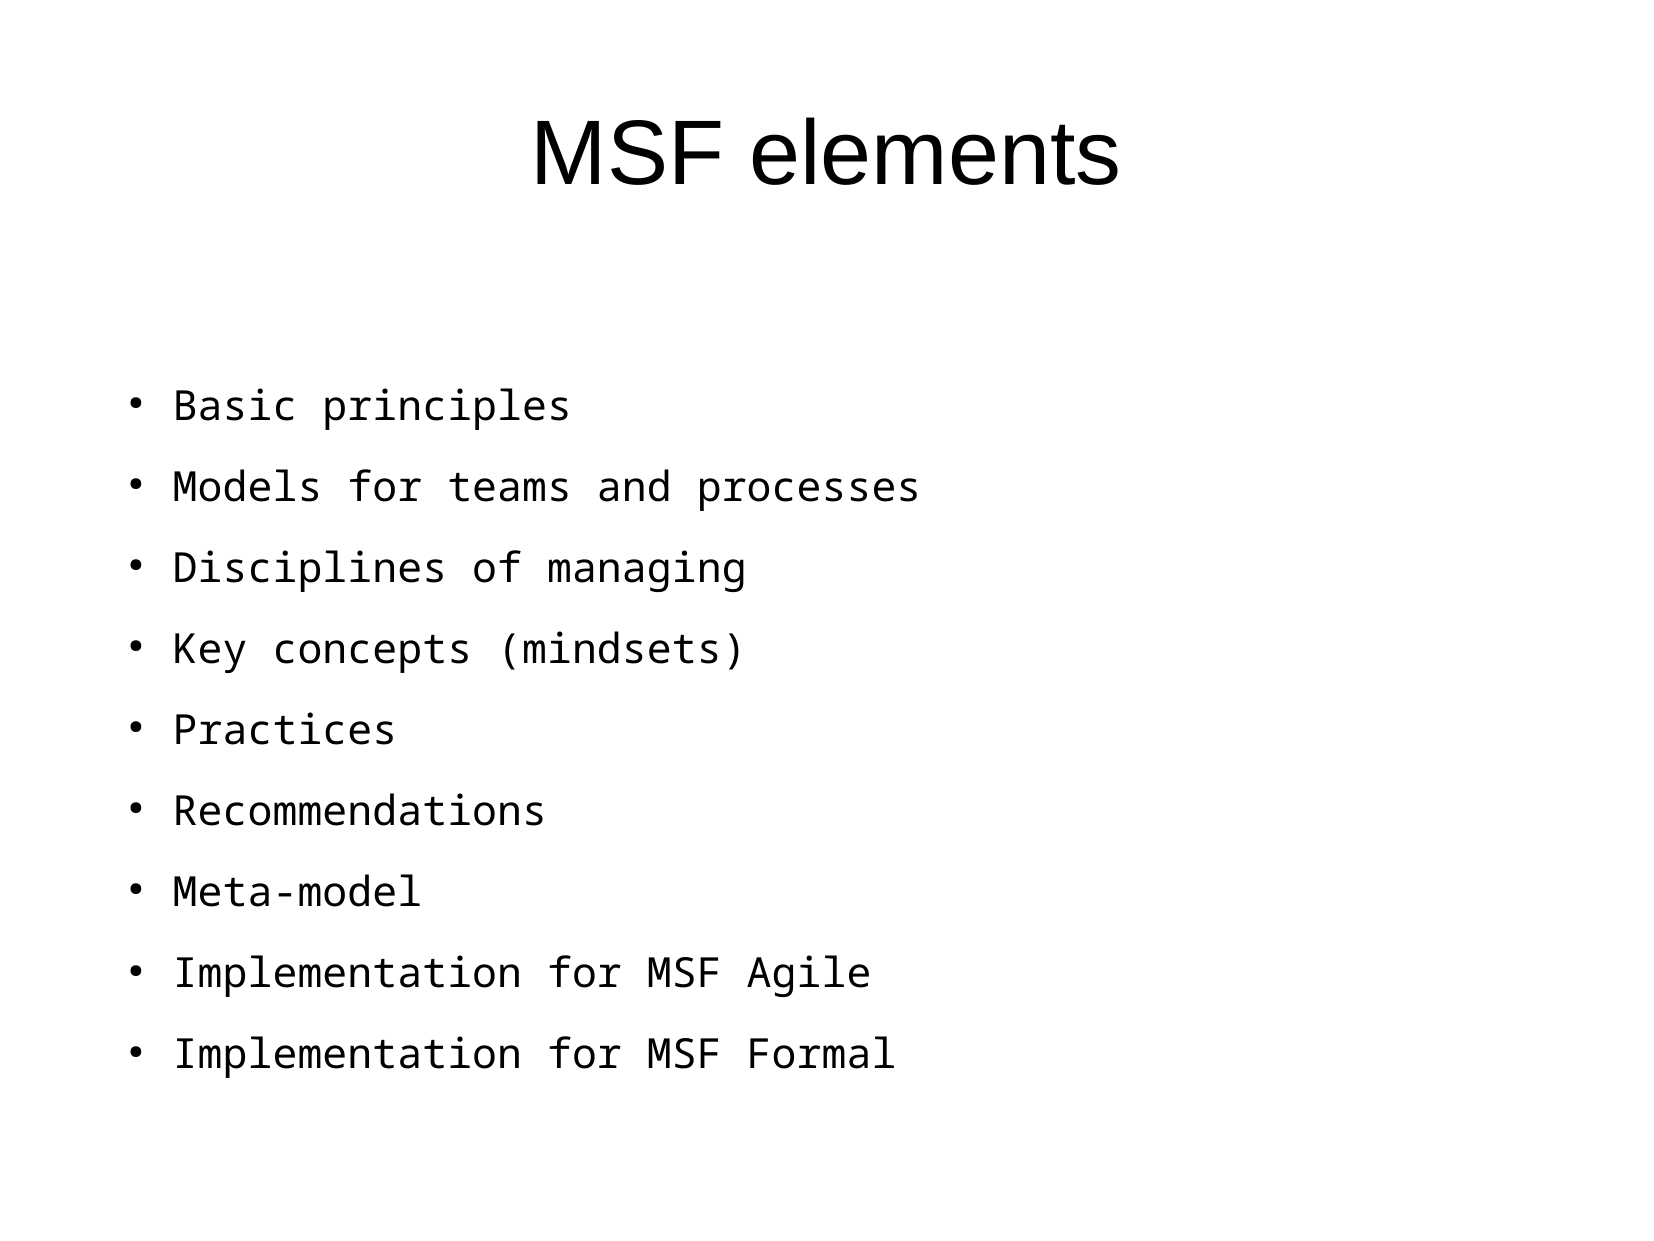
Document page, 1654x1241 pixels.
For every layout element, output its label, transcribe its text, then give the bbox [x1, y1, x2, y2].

list Basic principles Models for teams and processes Disciplines of managing Key concepts (mindsets) Practices Recommendations Meta-model Implementation for MSF Agile Implementation for MSF Formal [82, 295, 1536, 1087]
title MSF elements [82, 49, 1571, 257]
